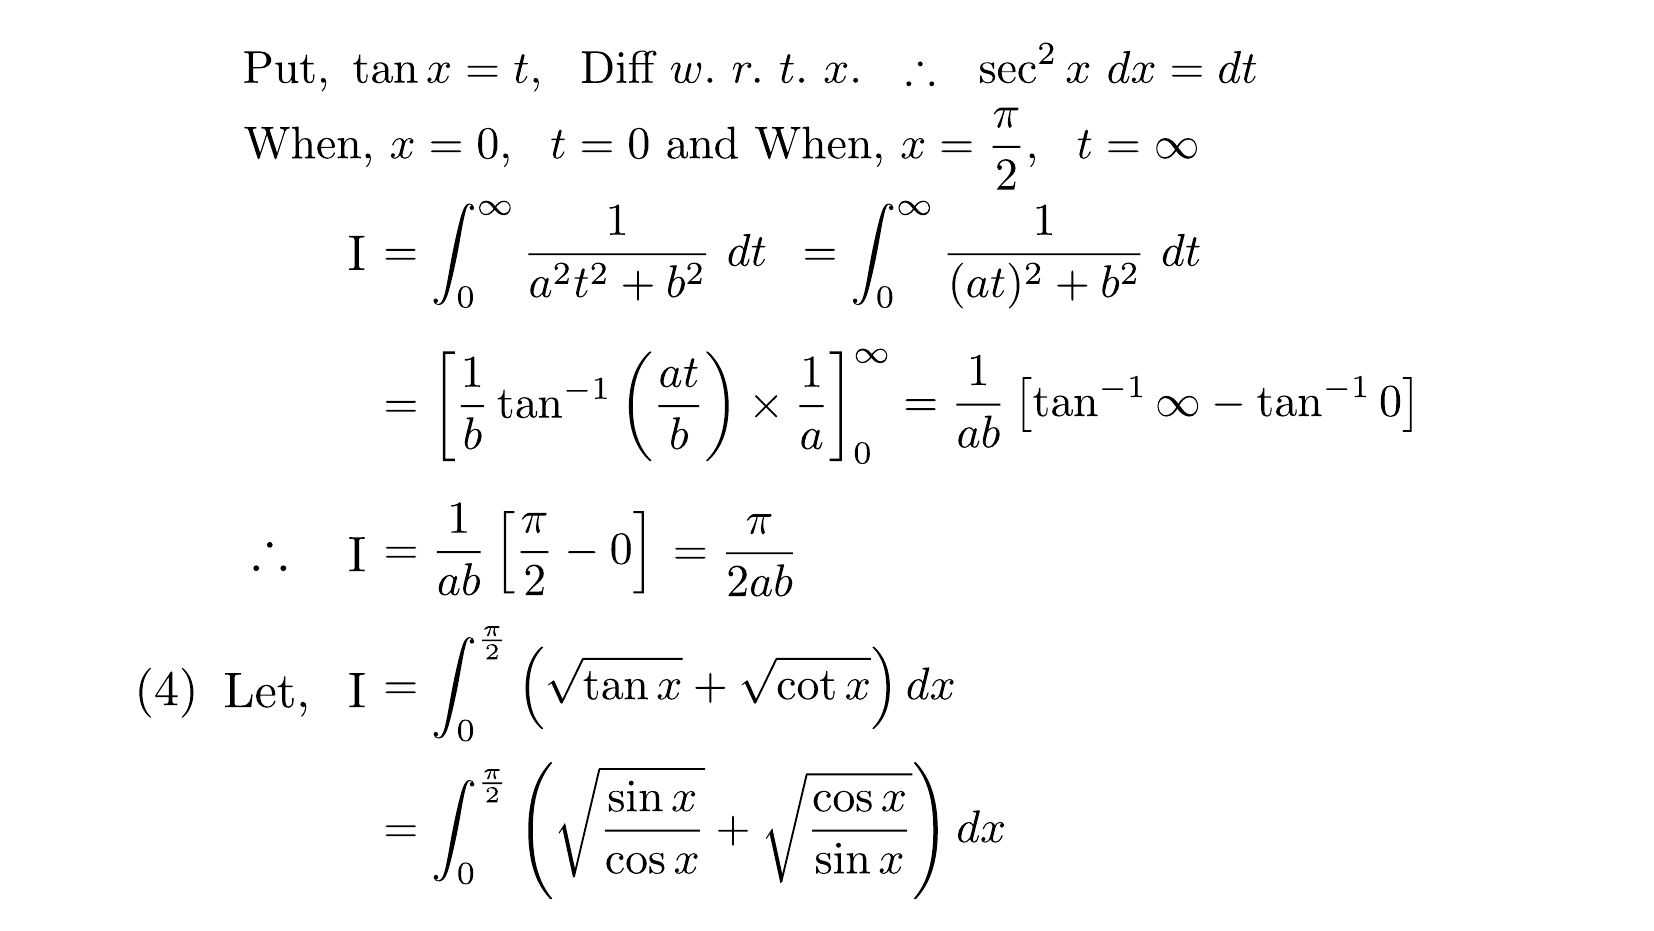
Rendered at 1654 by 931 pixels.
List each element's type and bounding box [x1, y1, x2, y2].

text_box [804, 200, 1200, 309]
text_box [244, 107, 1197, 190]
text_box [137, 667, 194, 718]
text_box [674, 514, 793, 597]
text_box [253, 541, 287, 572]
text_box [349, 235, 365, 271]
text_box [385, 626, 954, 742]
text_box [905, 354, 1412, 448]
text_box [349, 673, 365, 708]
text_box [244, 42, 1257, 92]
text_box [225, 673, 307, 717]
text_box [385, 348, 888, 464]
text_box [385, 762, 1005, 900]
text_box [385, 502, 644, 596]
text_box [349, 537, 365, 572]
subtitle [59, 35, 1607, 898]
text_box [385, 200, 766, 308]
